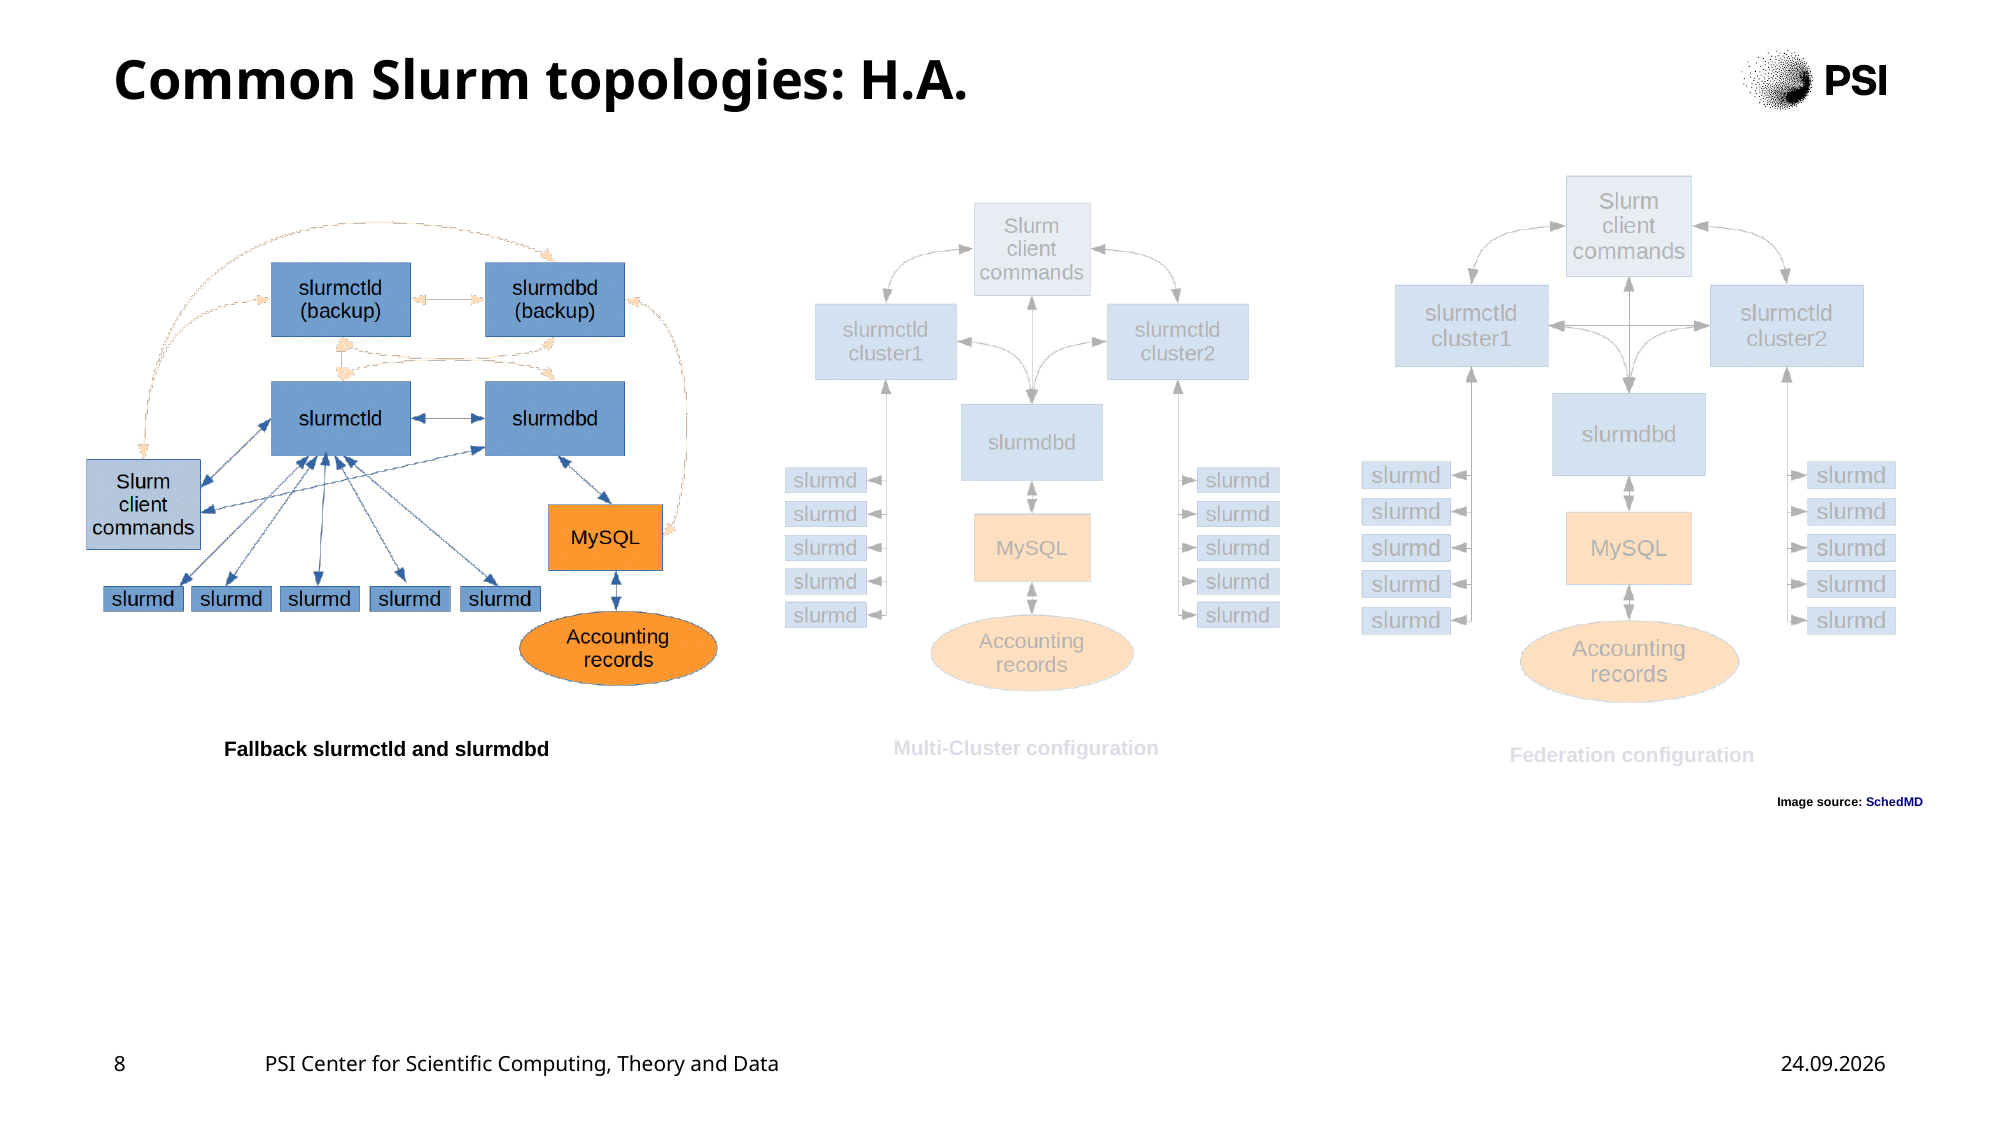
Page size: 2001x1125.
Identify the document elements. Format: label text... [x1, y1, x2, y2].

picture [80, 214, 726, 702]
text_box Fallback slurmctld and slurmdbd [199, 730, 581, 792]
title Common Slurm topologies: H.A. [114, 45, 1585, 179]
text_box Image source: SchedMD [1762, 787, 1943, 826]
picture [750, 189, 1312, 701]
text_box Federation configuration [1466, 736, 1804, 798]
text_box Multi-Cluster configuration [854, 729, 1204, 791]
picture [1341, 158, 1913, 713]
